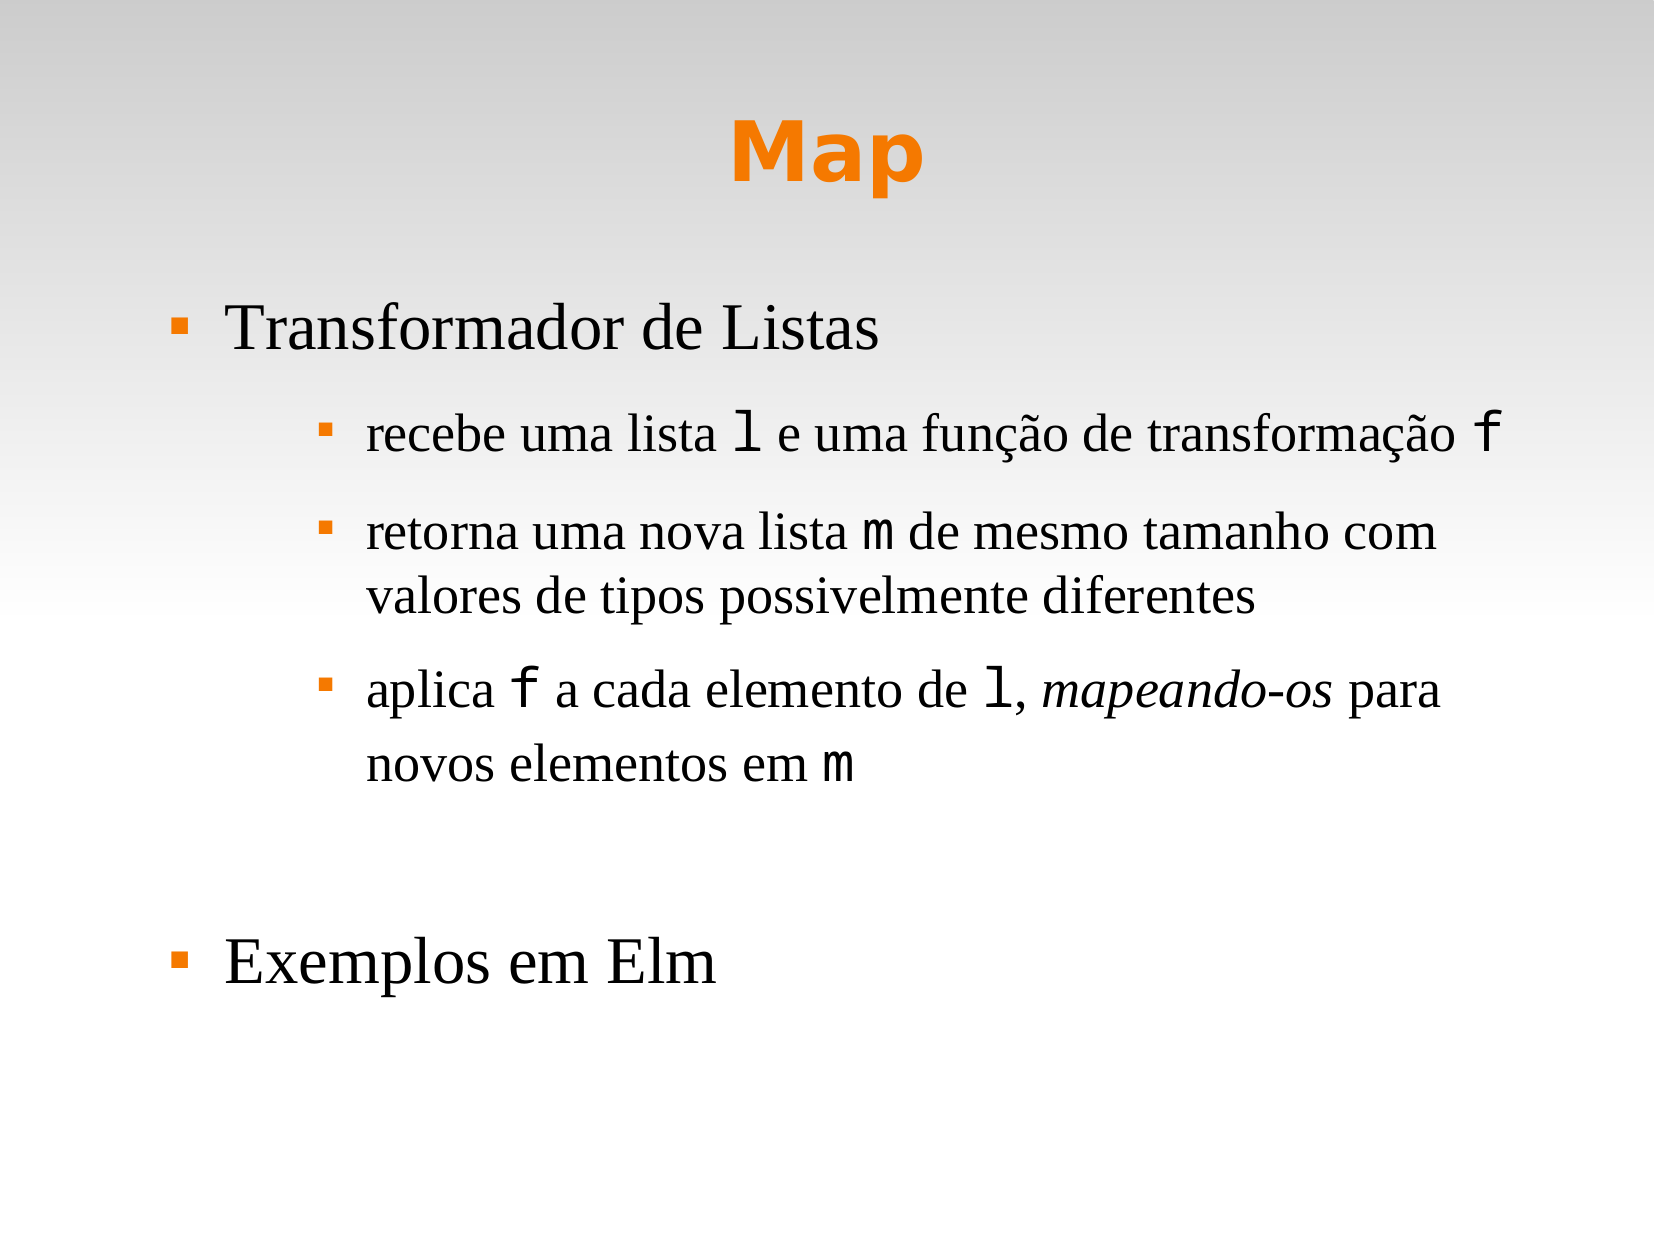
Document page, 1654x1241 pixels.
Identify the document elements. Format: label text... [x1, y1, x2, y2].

list Transformador de Listas recebe uma lista l e uma função de transformação f retorna uma nova lista m de mesmo tamanho com valores de tipos possivelmente diferentes aplica f a cada elemento de l, mapeando-os para novos elementos em m Exemplos em Elm [82, 290, 1571, 1241]
title Map [82, 49, 1571, 257]
